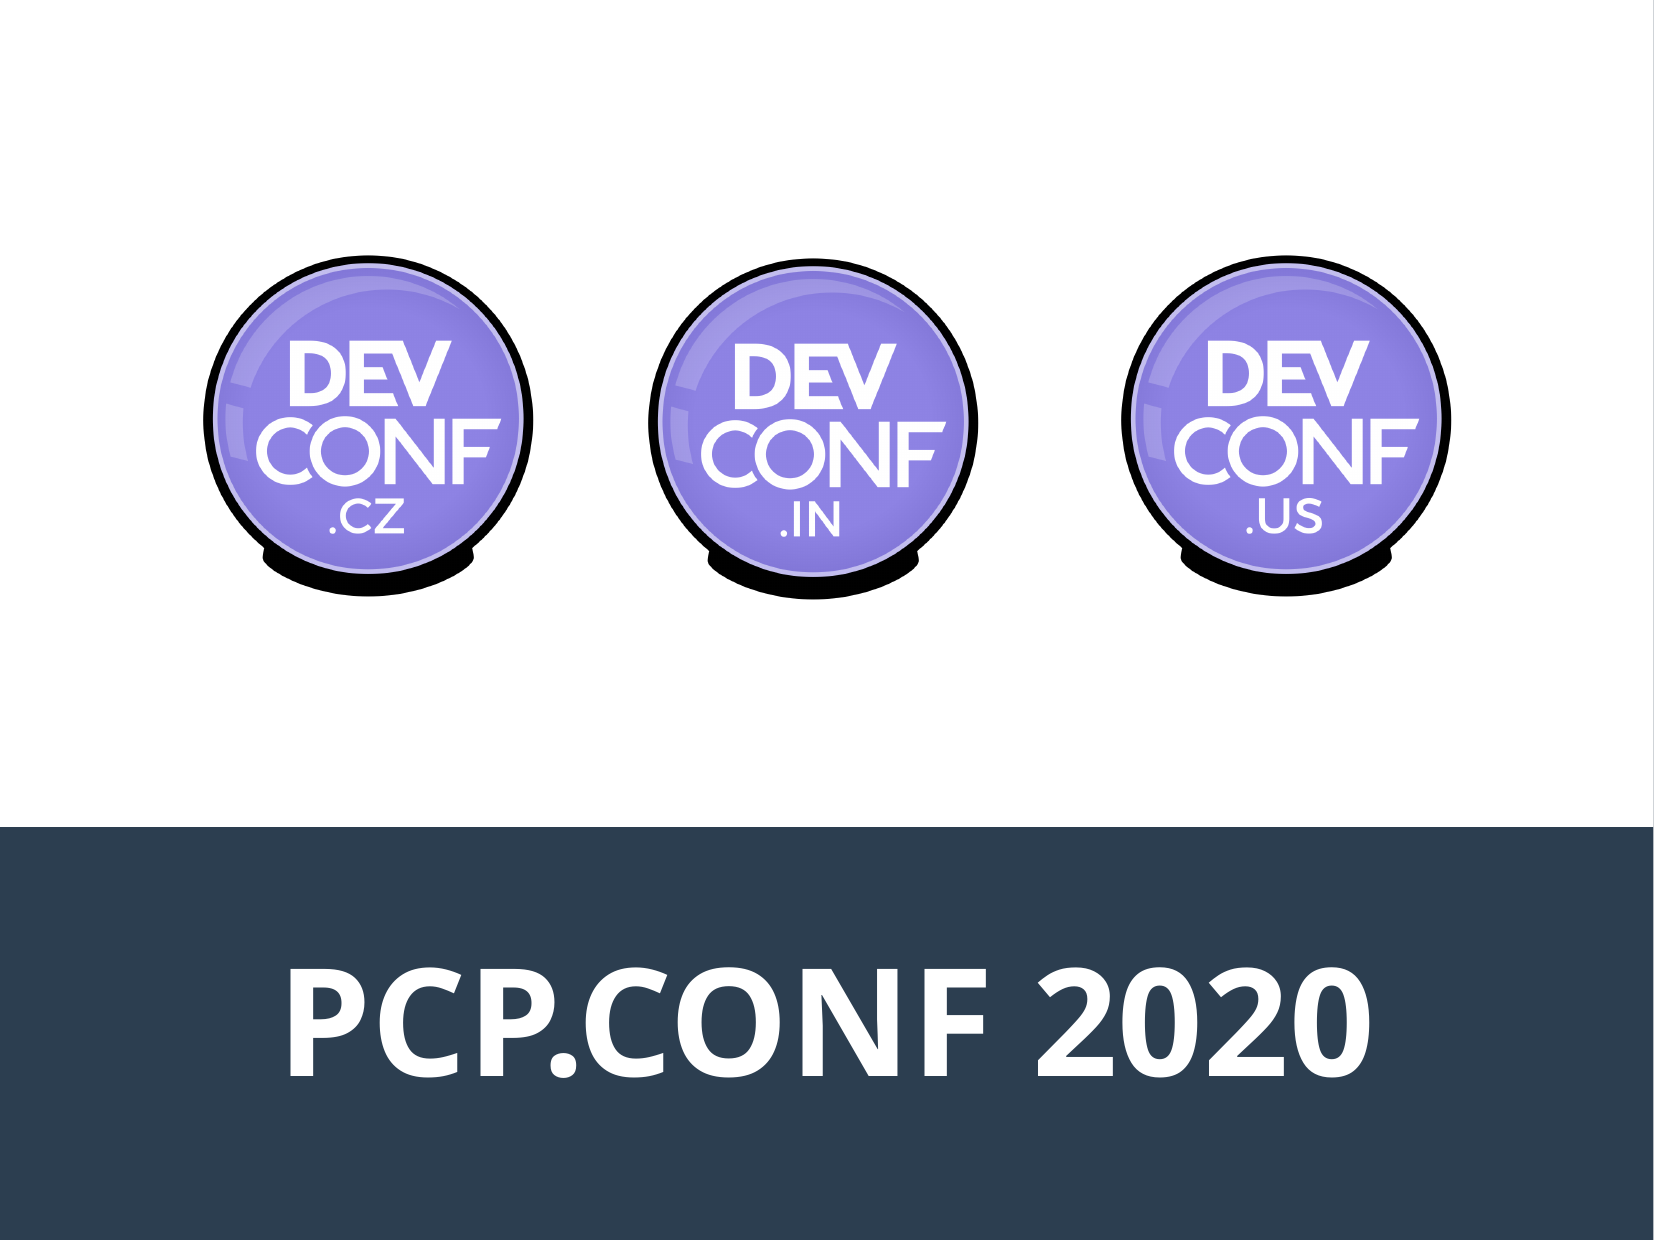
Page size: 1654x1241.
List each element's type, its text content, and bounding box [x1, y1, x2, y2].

picture [625, 239, 1001, 615]
subtitle PCP.CONF 2020 [59, 856, 1595, 1182]
picture [1098, 236, 1474, 612]
picture [180, 236, 556, 612]
